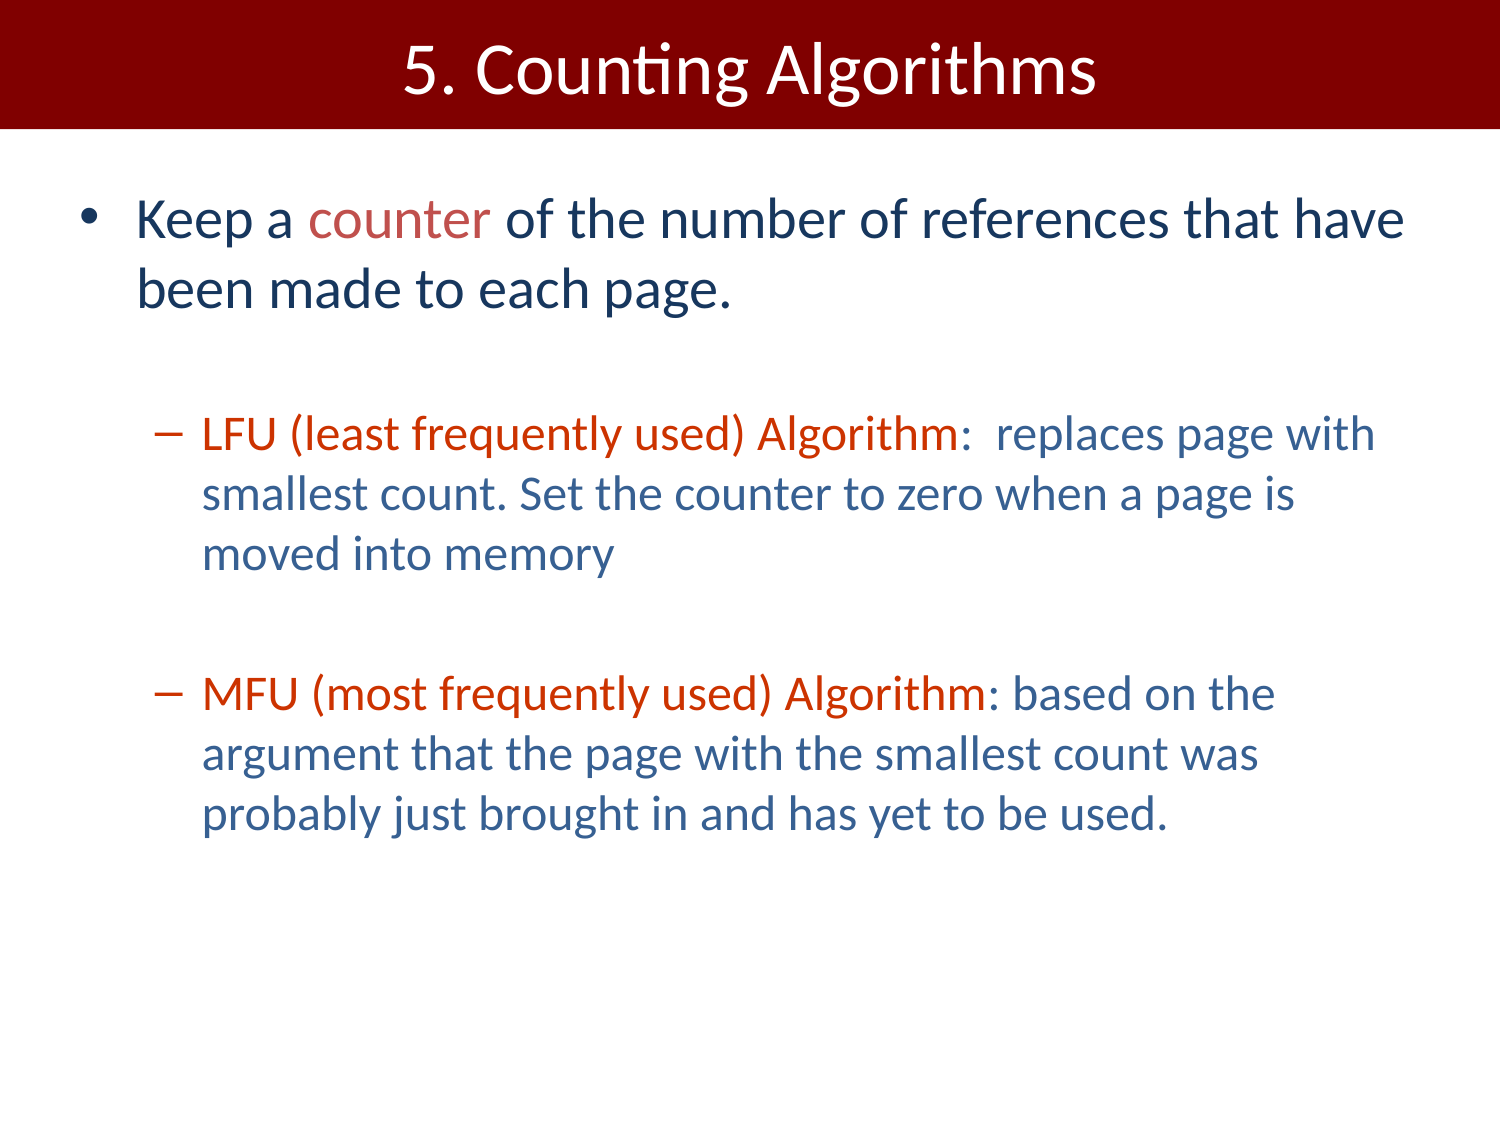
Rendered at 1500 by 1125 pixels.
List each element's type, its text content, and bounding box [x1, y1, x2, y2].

title 5. Counting Algorithms [0, 0, 1500, 130]
list Keep a counter of the number of references that have been made to each page. LFU (least frequently used) Algorithm: replaces page with smallest count. Set the counter to zero when a page is moved into memory MFU (most frequently used) Algorithm: based on the argument that the page with the smallest count was probably just brought in and has yet to be used. [64, 172, 1436, 848]
